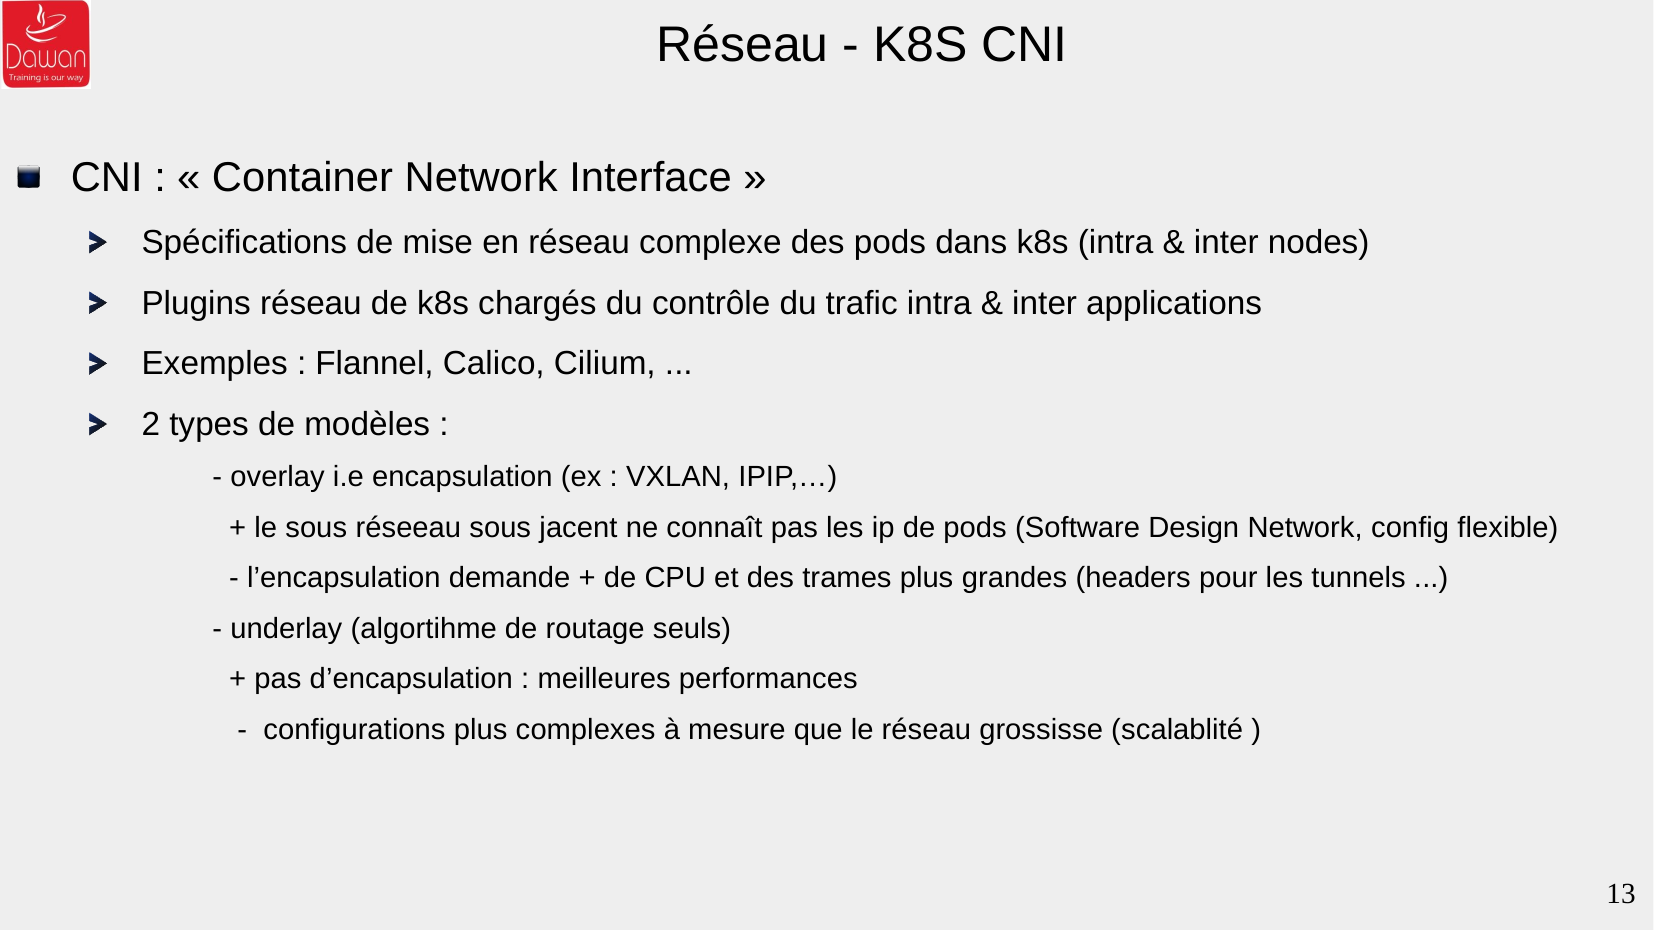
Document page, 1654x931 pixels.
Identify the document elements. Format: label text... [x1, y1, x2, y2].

list CNI : « Container Network Interface » Spécifications de mise en réseau complexe des pods dans k8s (intra & inter nodes) Plugins réseau de k8s chargés du contrôle du trafic intra & inter applications Exemples : Flannel, Calico, Cilium, ... 2 types de modèles : - overlay i.e encapsulation (ex : VXLAN, IPIP,…) + le sous réseeau sous jacent ne connaît pas les ip de pods (Software Design Network, config flexible) - l’encapsulation demande + de CPU et des trames plus grandes (headers pour les tunnels ...) - underlay (algortihme de routage seuls) + pas d’encapsulation : meilleures performances - configurations plus complexes à mesure que le réseau grossisse (scalablité ) [0, 88, 1654, 886]
title Réseau - K8S CNI [366, 0, 1287, 88]
picture [1, 0, 91, 88]
